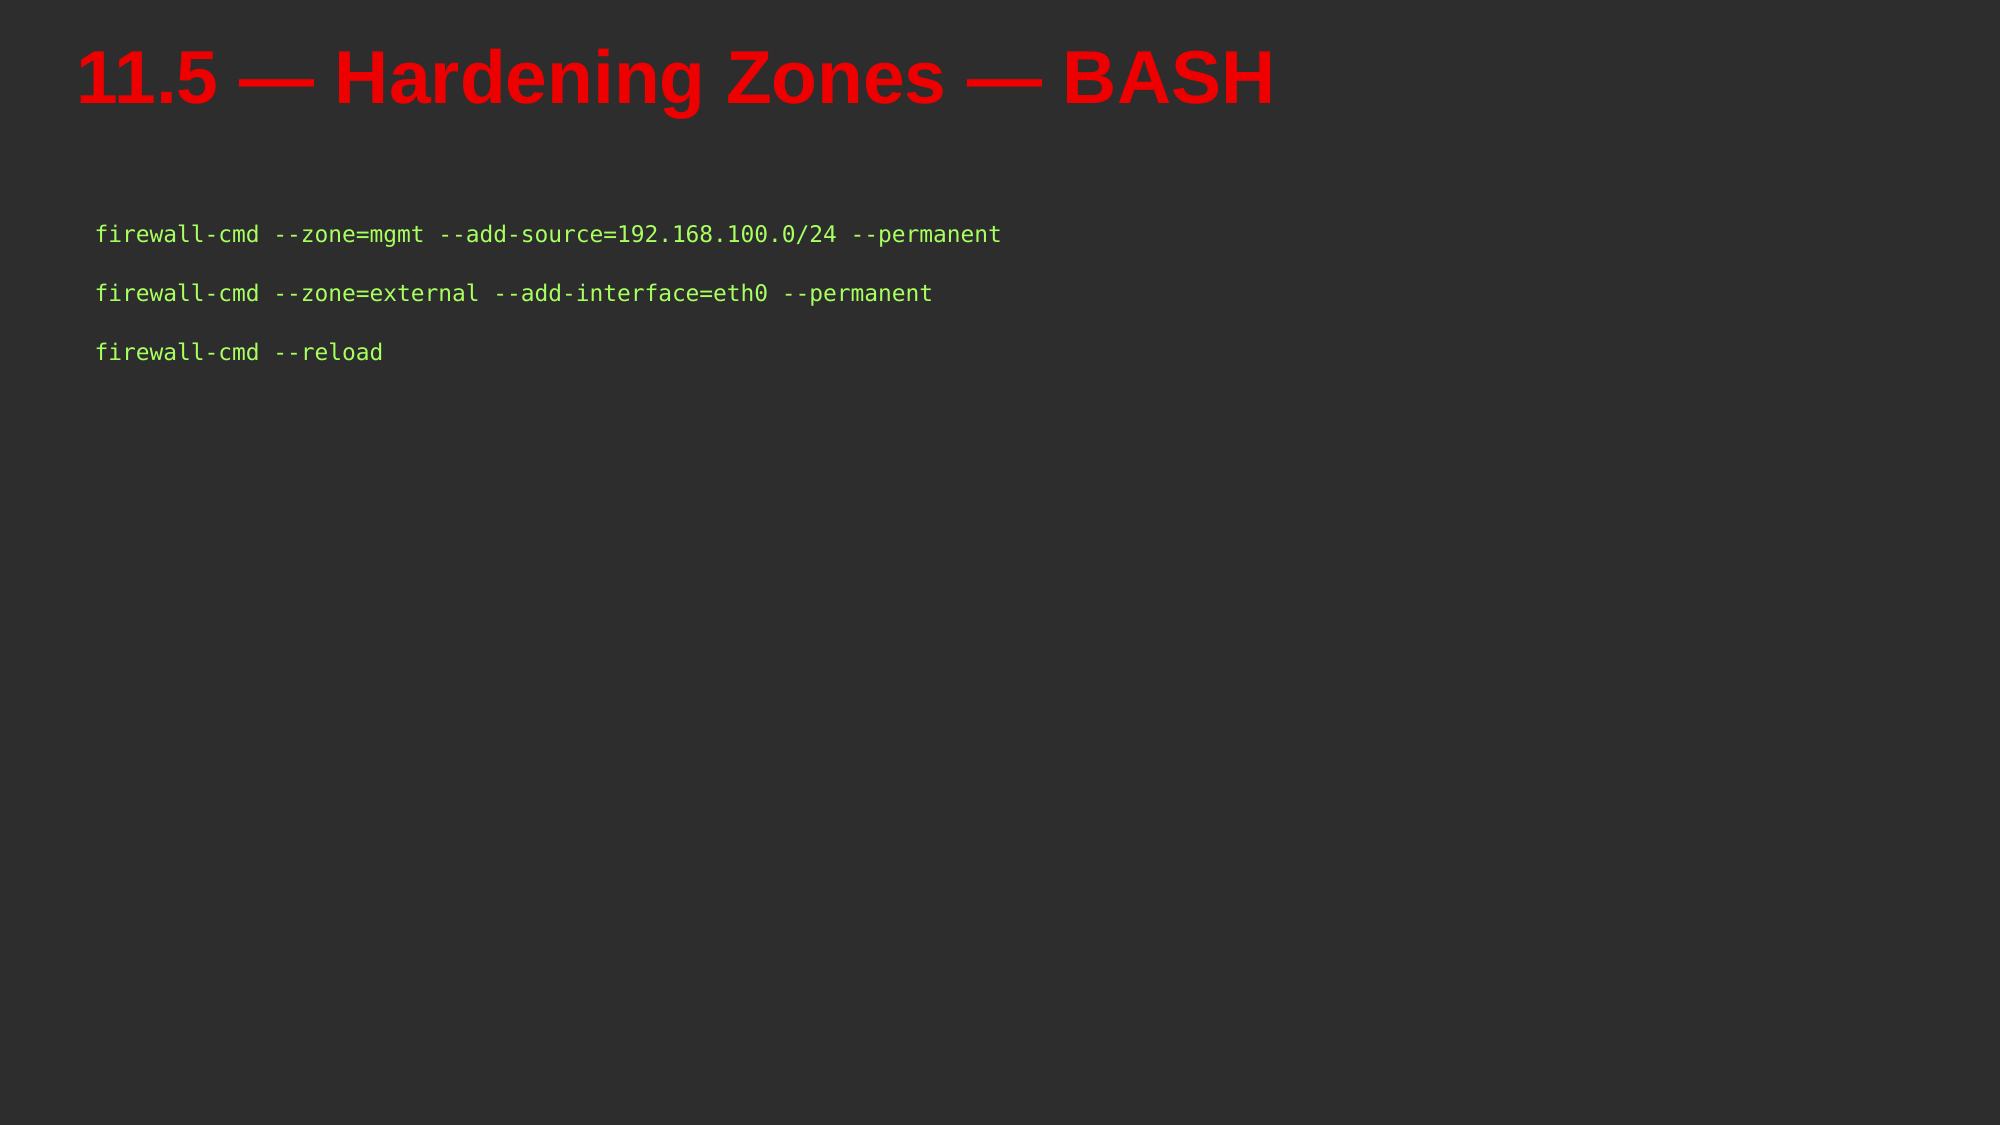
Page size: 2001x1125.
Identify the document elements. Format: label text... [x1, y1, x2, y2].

text_box firewall-cmd --zone=mgmt --add-source=192.168.100.0/24 --permanent firewall-cmd --zone=external --add-interface=eth0 --permanent firewall-cmd --reload [59, 194, 1942, 1093]
text_box 11.5 — Hardening Zones — BASH [59, 23, 1942, 178]
